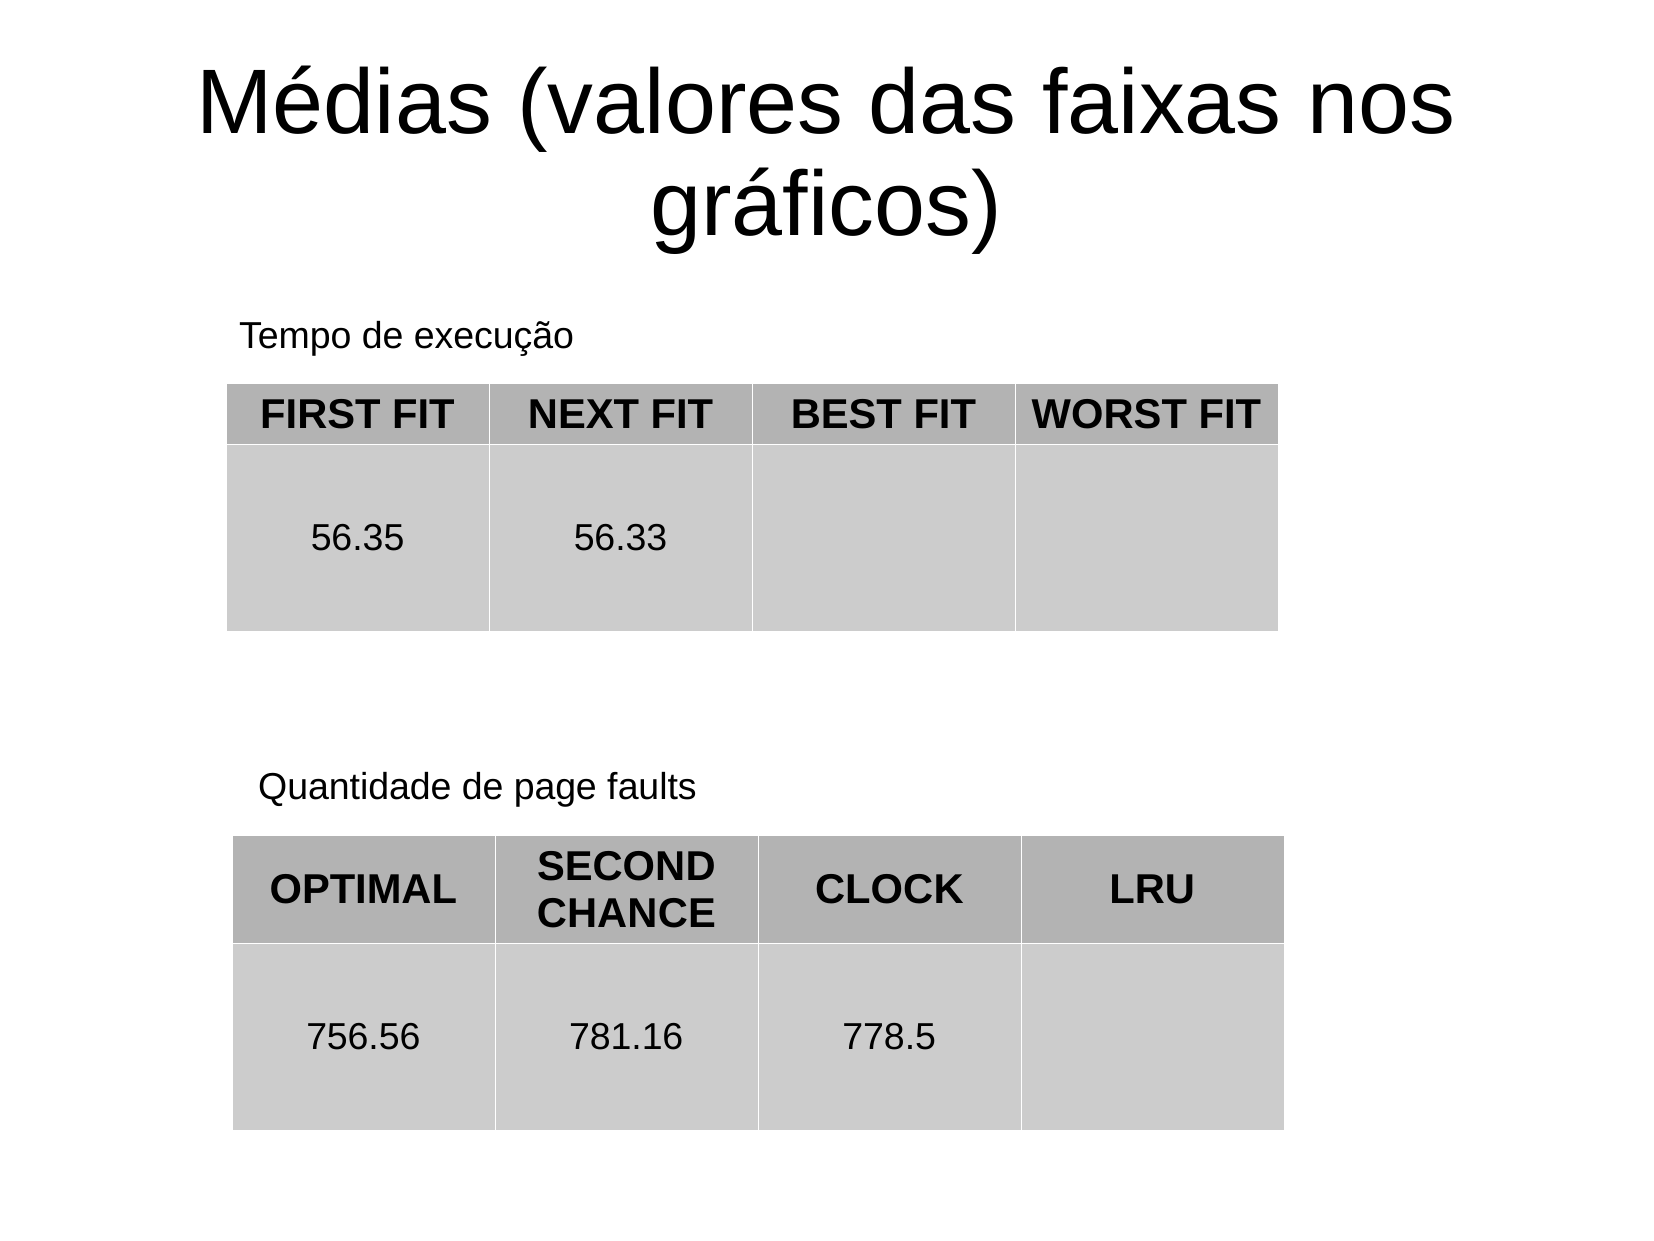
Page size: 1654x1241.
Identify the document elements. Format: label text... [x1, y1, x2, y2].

table_header NEXT FIT [490, 384, 752, 444]
text_box Tempo de execução [224, 307, 1264, 364]
table_cell 781.16 [496, 944, 758, 1130]
text_box Quantidade de page faults [243, 758, 1283, 815]
table_cell 56.35 [227, 445, 489, 631]
table_header SECOND CHANCE [496, 836, 758, 943]
table_cell 756.56 [233, 944, 495, 1130]
title Médias (valores das faixas nos gráficos) [82, 49, 1571, 257]
table_cell 778.5 [759, 944, 1021, 1130]
table_cell [753, 445, 1015, 631]
table_header WORST FIT [1016, 384, 1278, 444]
table_header BEST FIT [753, 384, 1015, 444]
table_header LRU [1022, 836, 1284, 943]
table_cell [1016, 445, 1278, 631]
table_cell [1022, 944, 1284, 1130]
table_header OPTIMAL [233, 836, 495, 943]
table_cell 56.33 [490, 445, 752, 631]
table_header FIRST FIT [227, 384, 489, 444]
table_header CLOCK [759, 836, 1021, 943]
